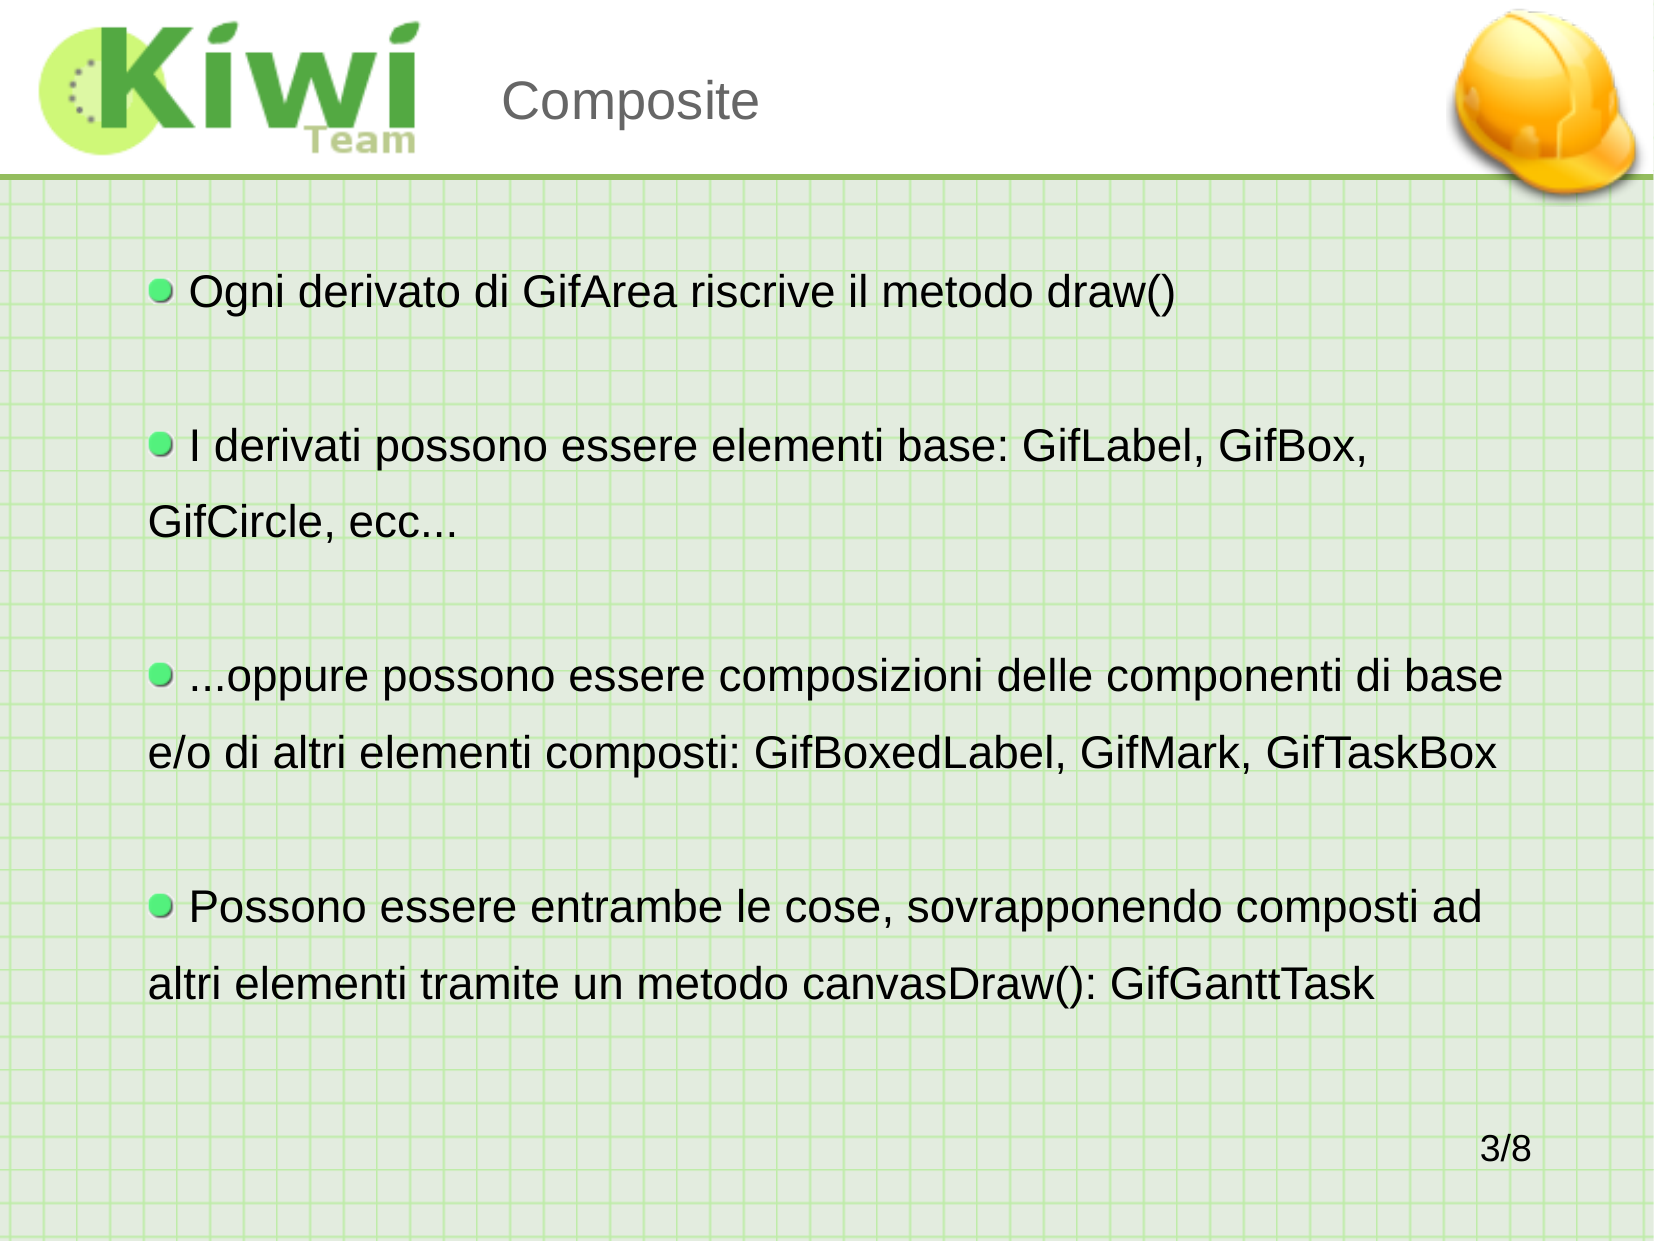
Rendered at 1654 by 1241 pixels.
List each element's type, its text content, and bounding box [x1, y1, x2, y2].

text_box 3/8 [1446, 1115, 1565, 1182]
title Composite [501, 59, 1329, 143]
picture [29, 7, 438, 166]
text_box Ogni derivato di GifArea riscrive il metodo draw() I derivati possono essere elementi base: GifLabel, GifBox, GifCircle, ecc... ...oppure possono essere composizioni delle componenti di base e/o di altri elementi composti: GifBoxedLabel, GifMark, GifTaskBox Possono essere entrambe le cose, sovrapponendo composti ad altri elementi tramite un metodo canvasDraw(): GifGanttTask [147, 177, 1536, 1058]
text_box [0, 0, 1446, 174]
picture [0, 0, 1654, 1241]
